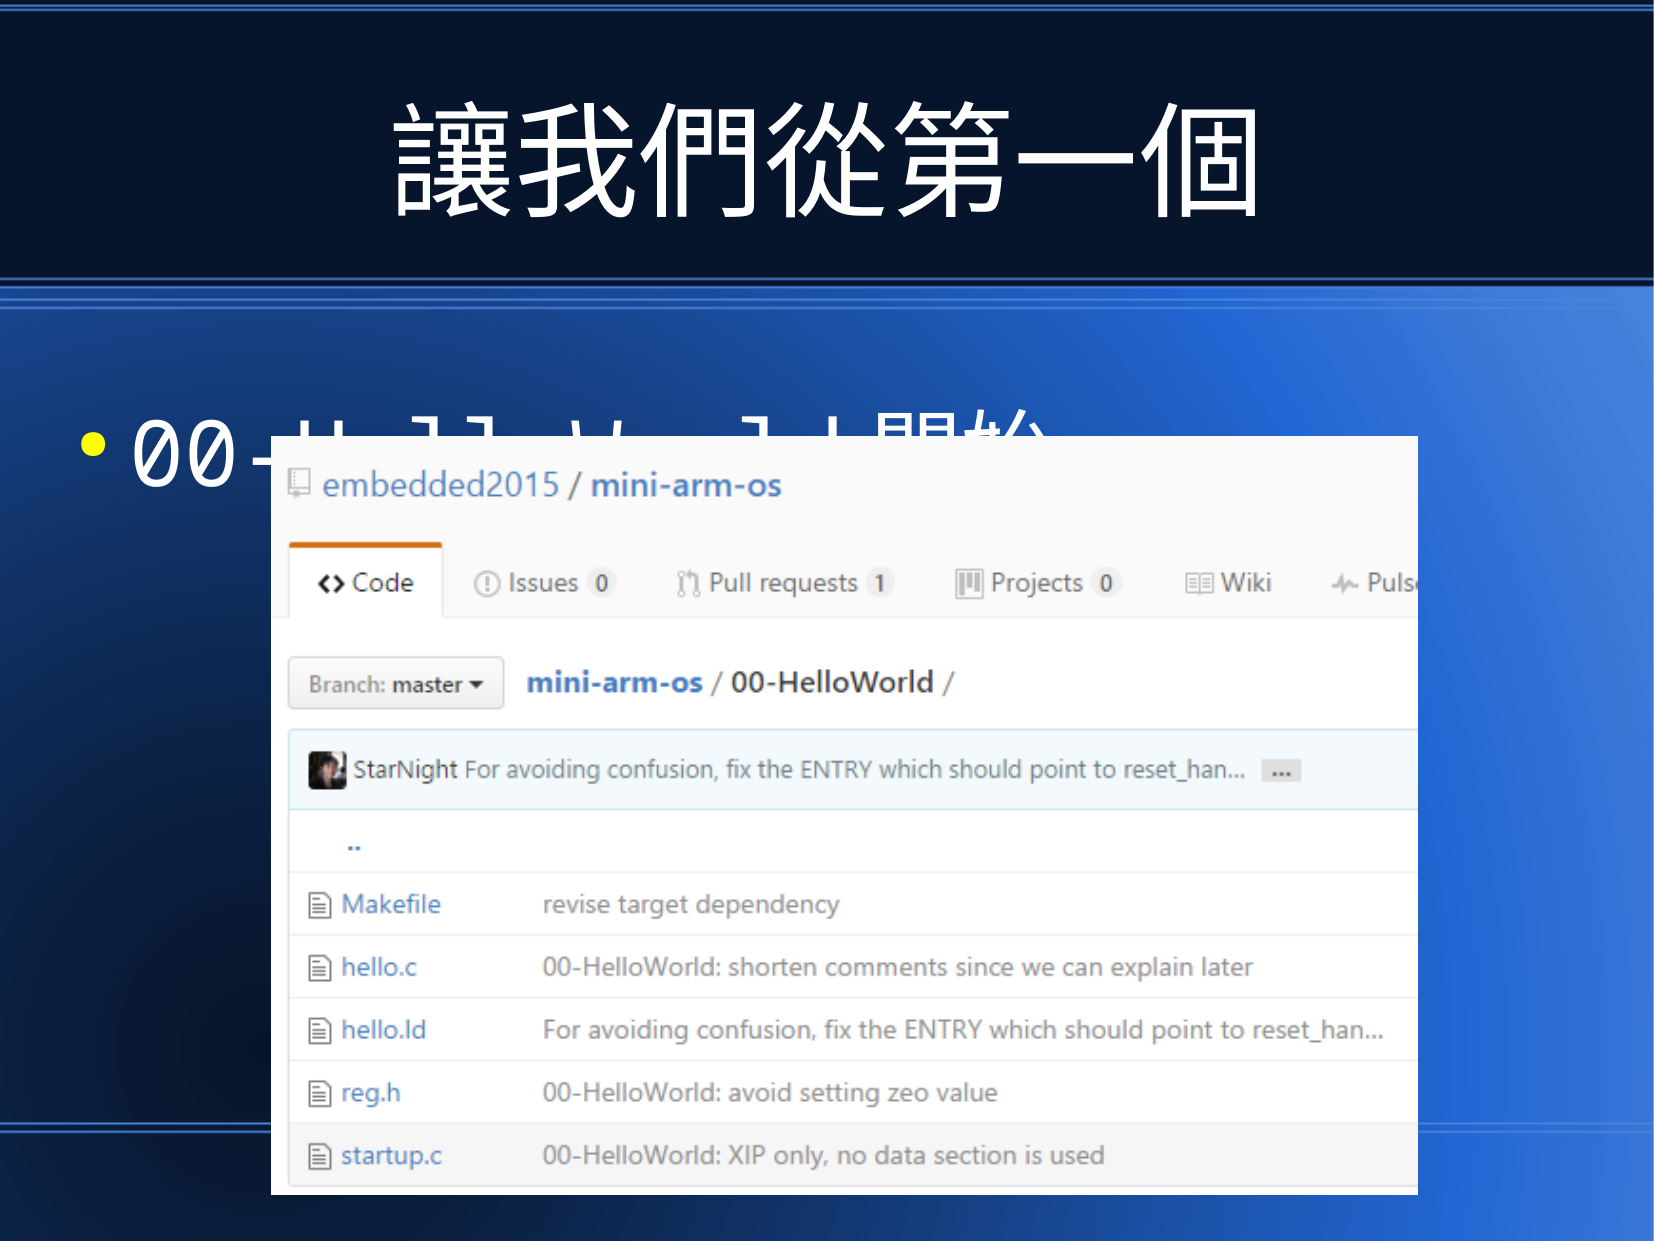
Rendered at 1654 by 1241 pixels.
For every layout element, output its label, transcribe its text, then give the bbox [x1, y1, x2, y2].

picture [0, 0, 1654, 1241]
title 讓我們從第一個 [82, 49, 1571, 257]
picture [271, 436, 1418, 1195]
list 00-HelloWorld開始 [59, 313, 1548, 1241]
